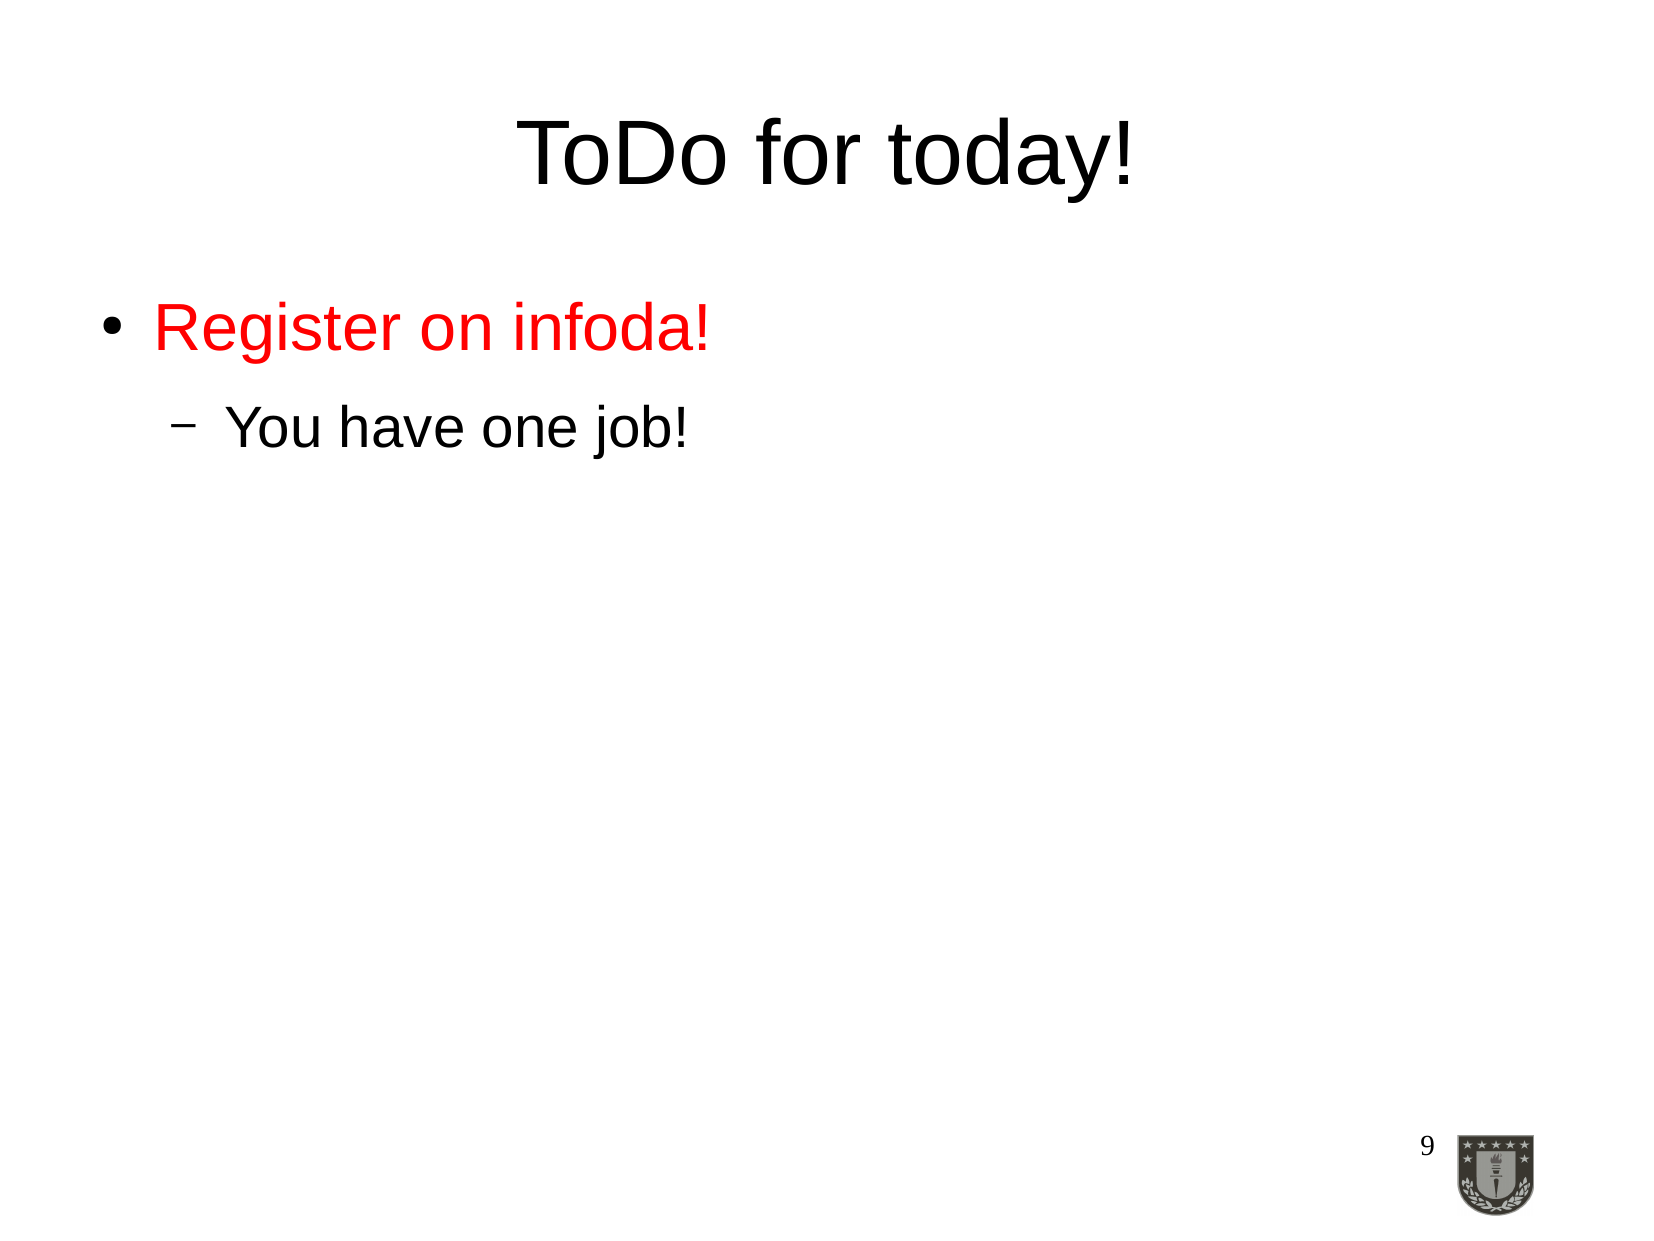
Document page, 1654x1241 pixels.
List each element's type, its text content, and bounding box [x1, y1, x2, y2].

title ToDo for today! [82, 49, 1571, 257]
list Register on infoda! You have one job! [82, 290, 1538, 1010]
picture [1457, 1135, 1534, 1216]
